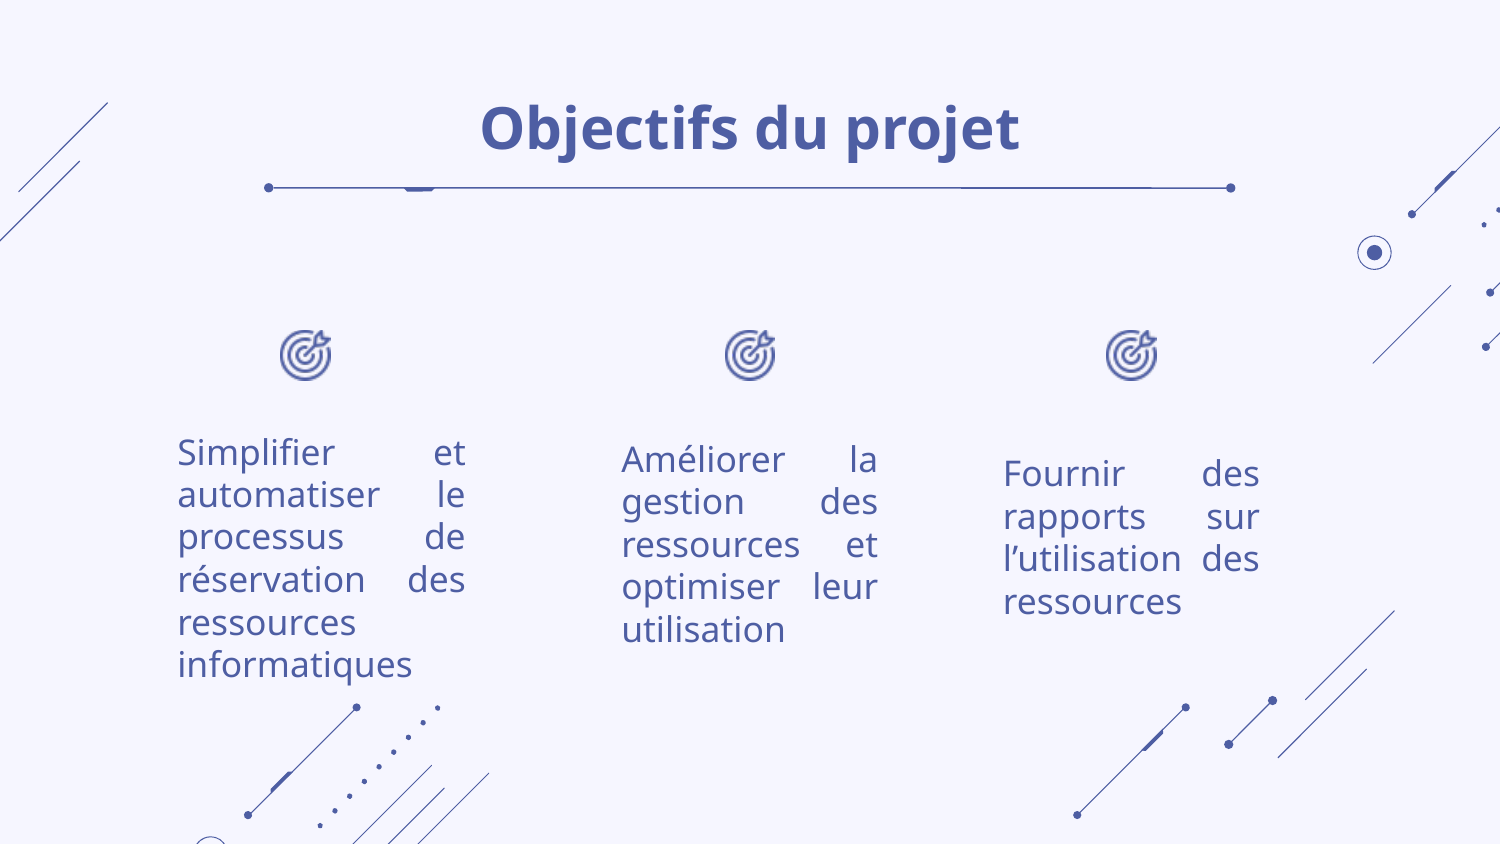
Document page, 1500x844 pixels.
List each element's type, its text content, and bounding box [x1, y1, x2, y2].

text_box [1073, 703, 1190, 820]
text_box [1277, 668, 1367, 759]
text_box [1224, 695, 1278, 750]
picture [280, 330, 331, 381]
text_box [264, 183, 274, 193]
title Objectifs du projet [128, 91, 1372, 186]
text_box Simplifier et automatiser le processus de réservation des ressources informatiques [162, 414, 481, 669]
picture [725, 330, 775, 381]
text_box Fournir des rapports sur l’utilisation des ressources [987, 436, 1276, 690]
text_box [1226, 183, 1236, 193]
picture [1106, 330, 1157, 381]
text_box [1305, 610, 1395, 701]
text_box Améliorer la gestion des ressources et optimiser leur utilisation [606, 421, 894, 676]
